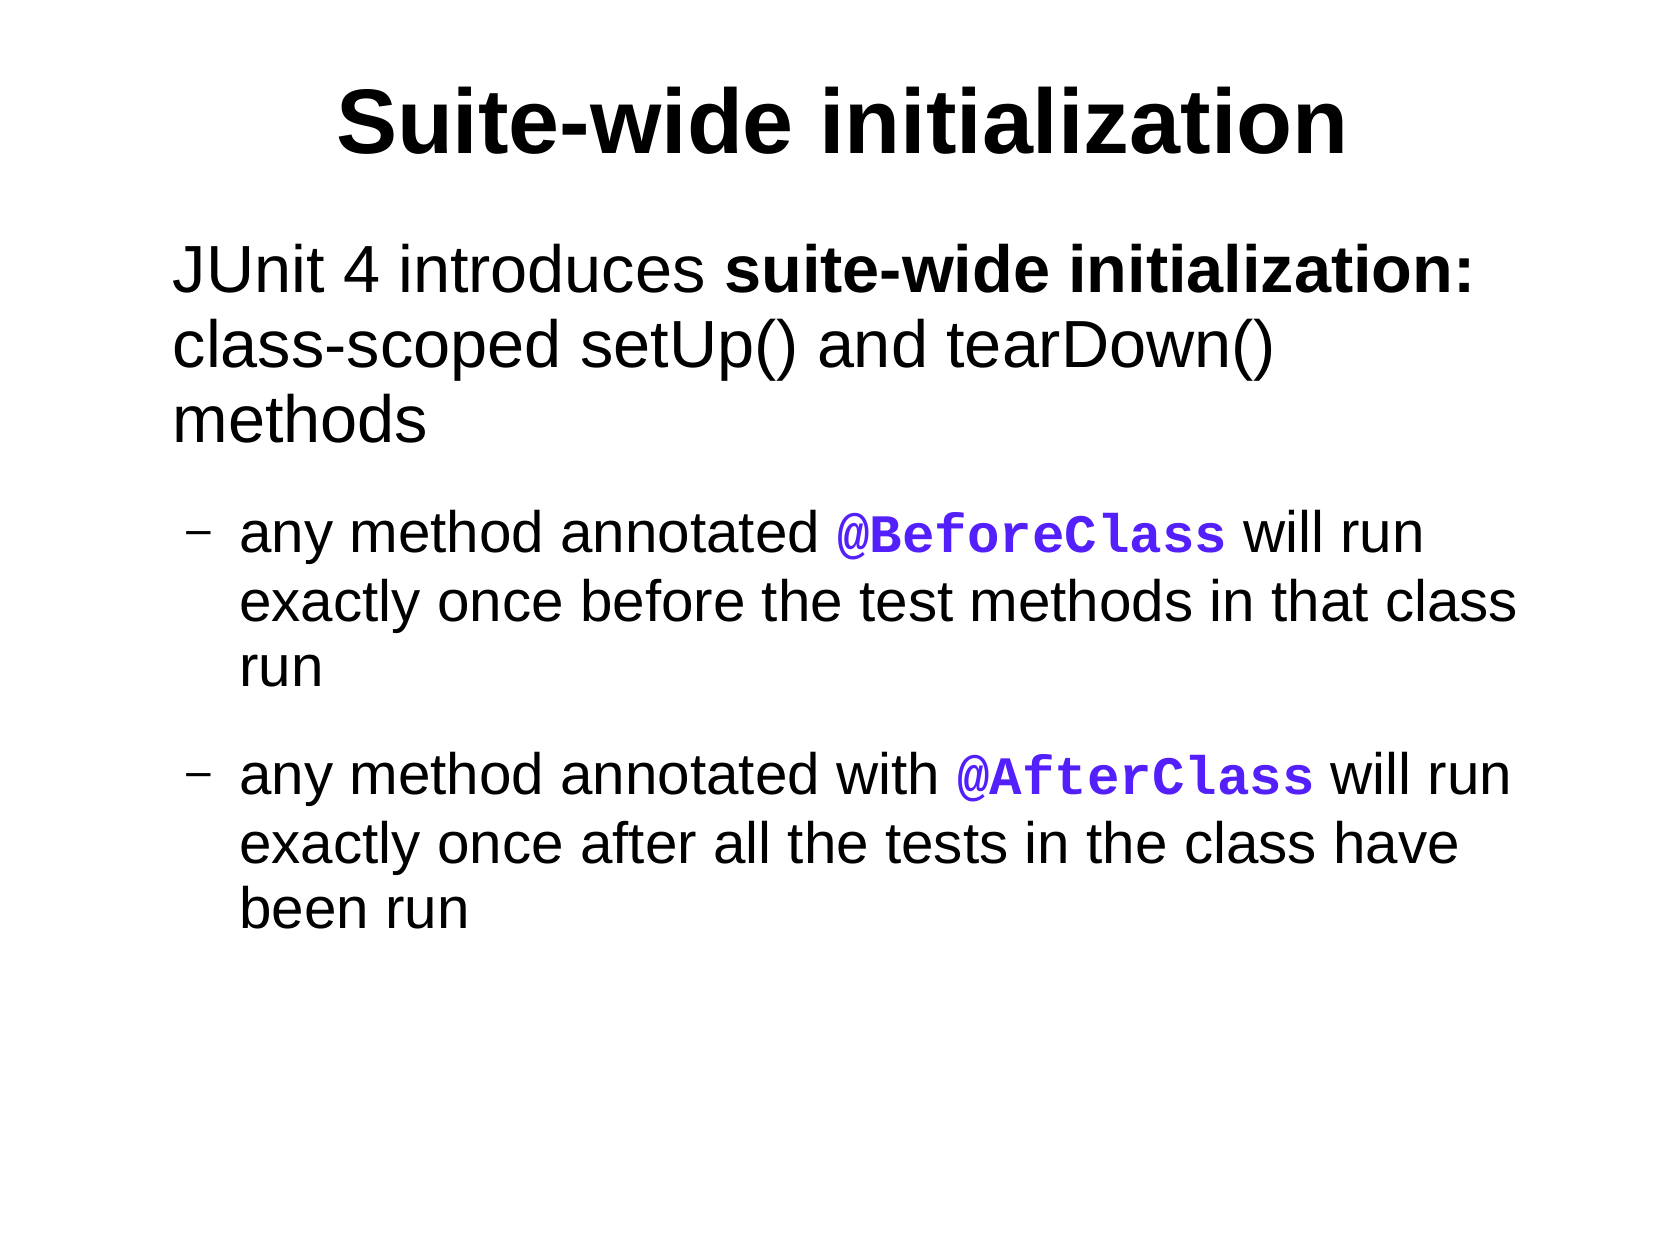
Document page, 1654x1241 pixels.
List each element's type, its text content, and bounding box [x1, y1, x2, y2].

title Suite-wide initialization [82, 49, 1571, 196]
list JUnit 4 introduces suite-wide initialization: class-scoped setUp() and tearDown() methods any method annotated @BeforeClass will run exactly once before the test methods in that class run any method annotated with @AfterClass will run exactly once after all the tests in the class have been run [82, 225, 1538, 1186]
